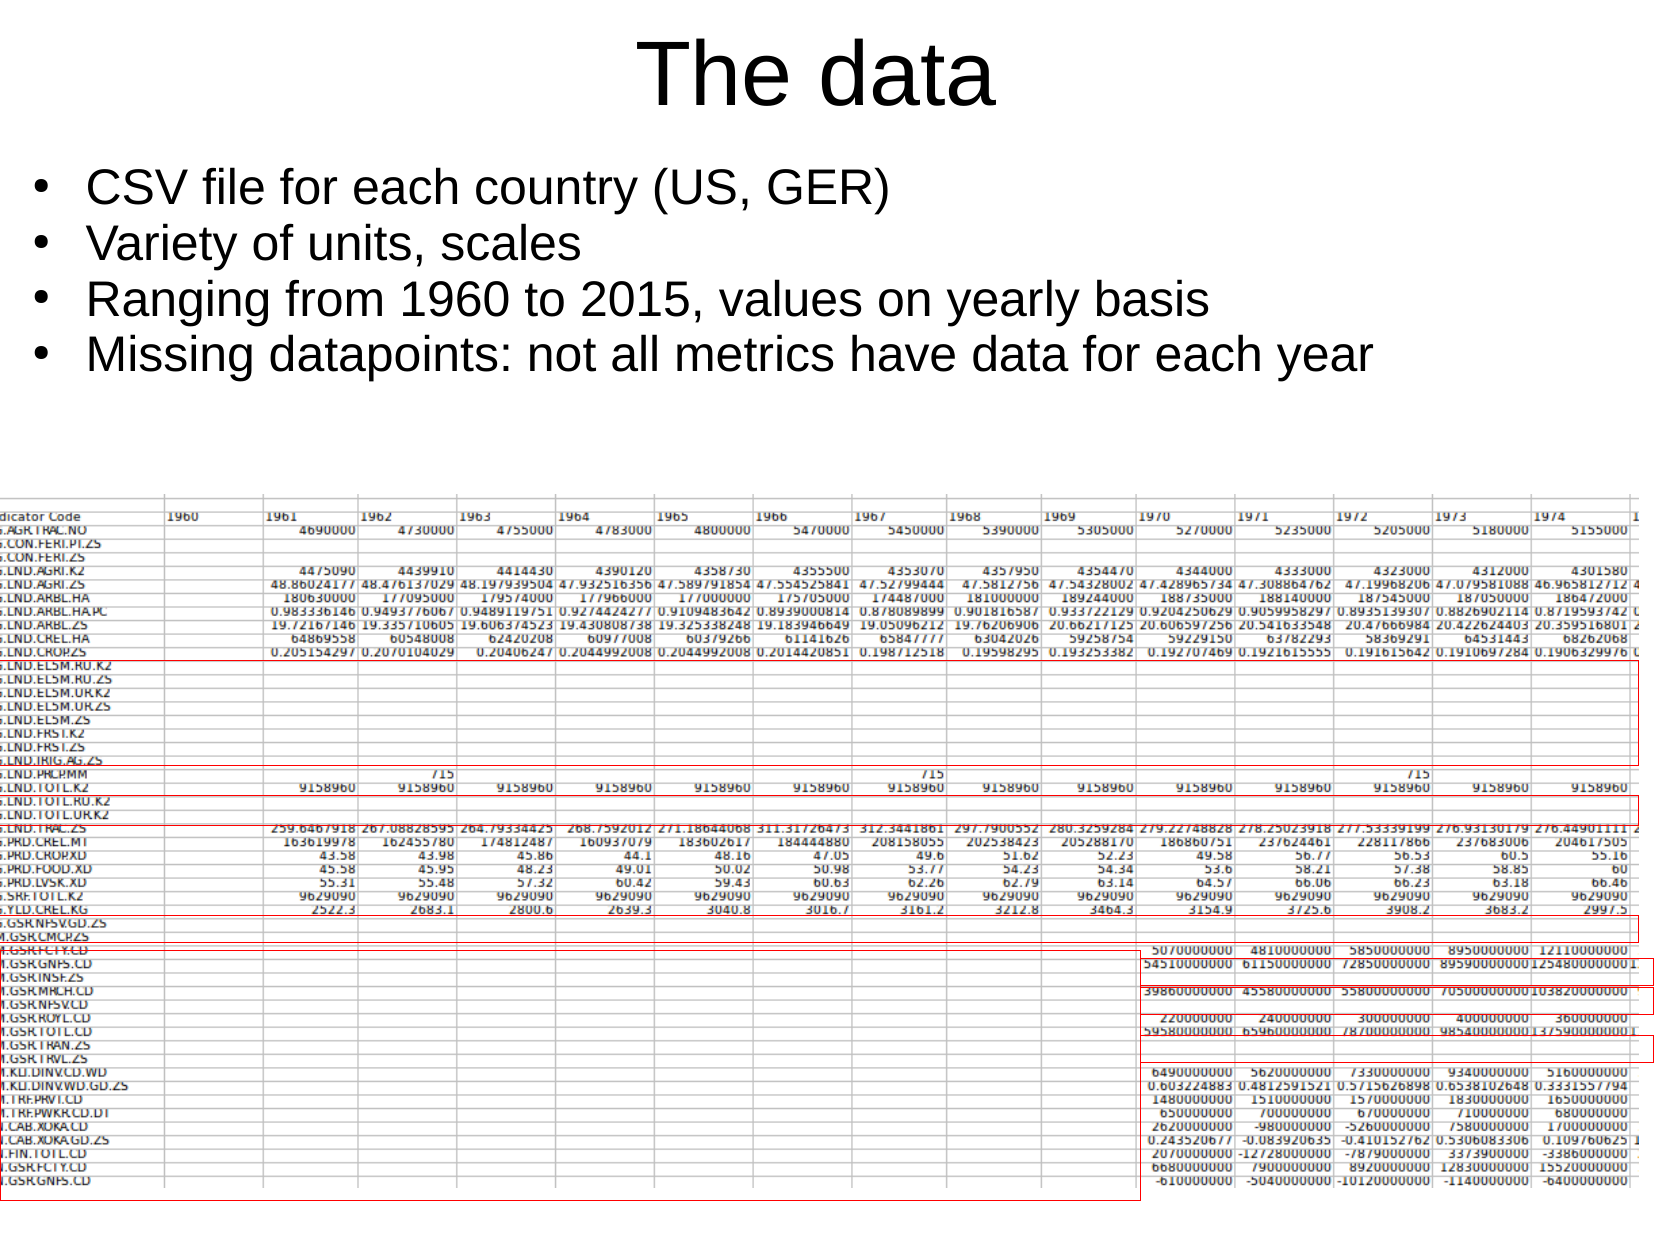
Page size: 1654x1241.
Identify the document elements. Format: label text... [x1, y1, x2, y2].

picture [1141, 988, 1639, 1014]
picture [0, 916, 1638, 942]
picture [1141, 1063, 1639, 1188]
picture [1, 951, 1140, 1188]
picture [1141, 1015, 1639, 1035]
picture [0, 826, 1639, 915]
picture [0, 766, 1639, 795]
picture [0, 661, 1638, 765]
picture [1141, 1036, 1639, 1062]
picture [0, 494, 1639, 660]
title The data [71, 0, 1561, 178]
picture [0, 796, 1638, 825]
picture [0, 943, 1639, 958]
text_box CSV file for each country (US, GER) Variety of units, scales Ranging from 1960 to 2015, values on yearly basis Missing datapoints: not all metrics have data for each year [0, 151, 1391, 395]
picture [1141, 959, 1639, 985]
